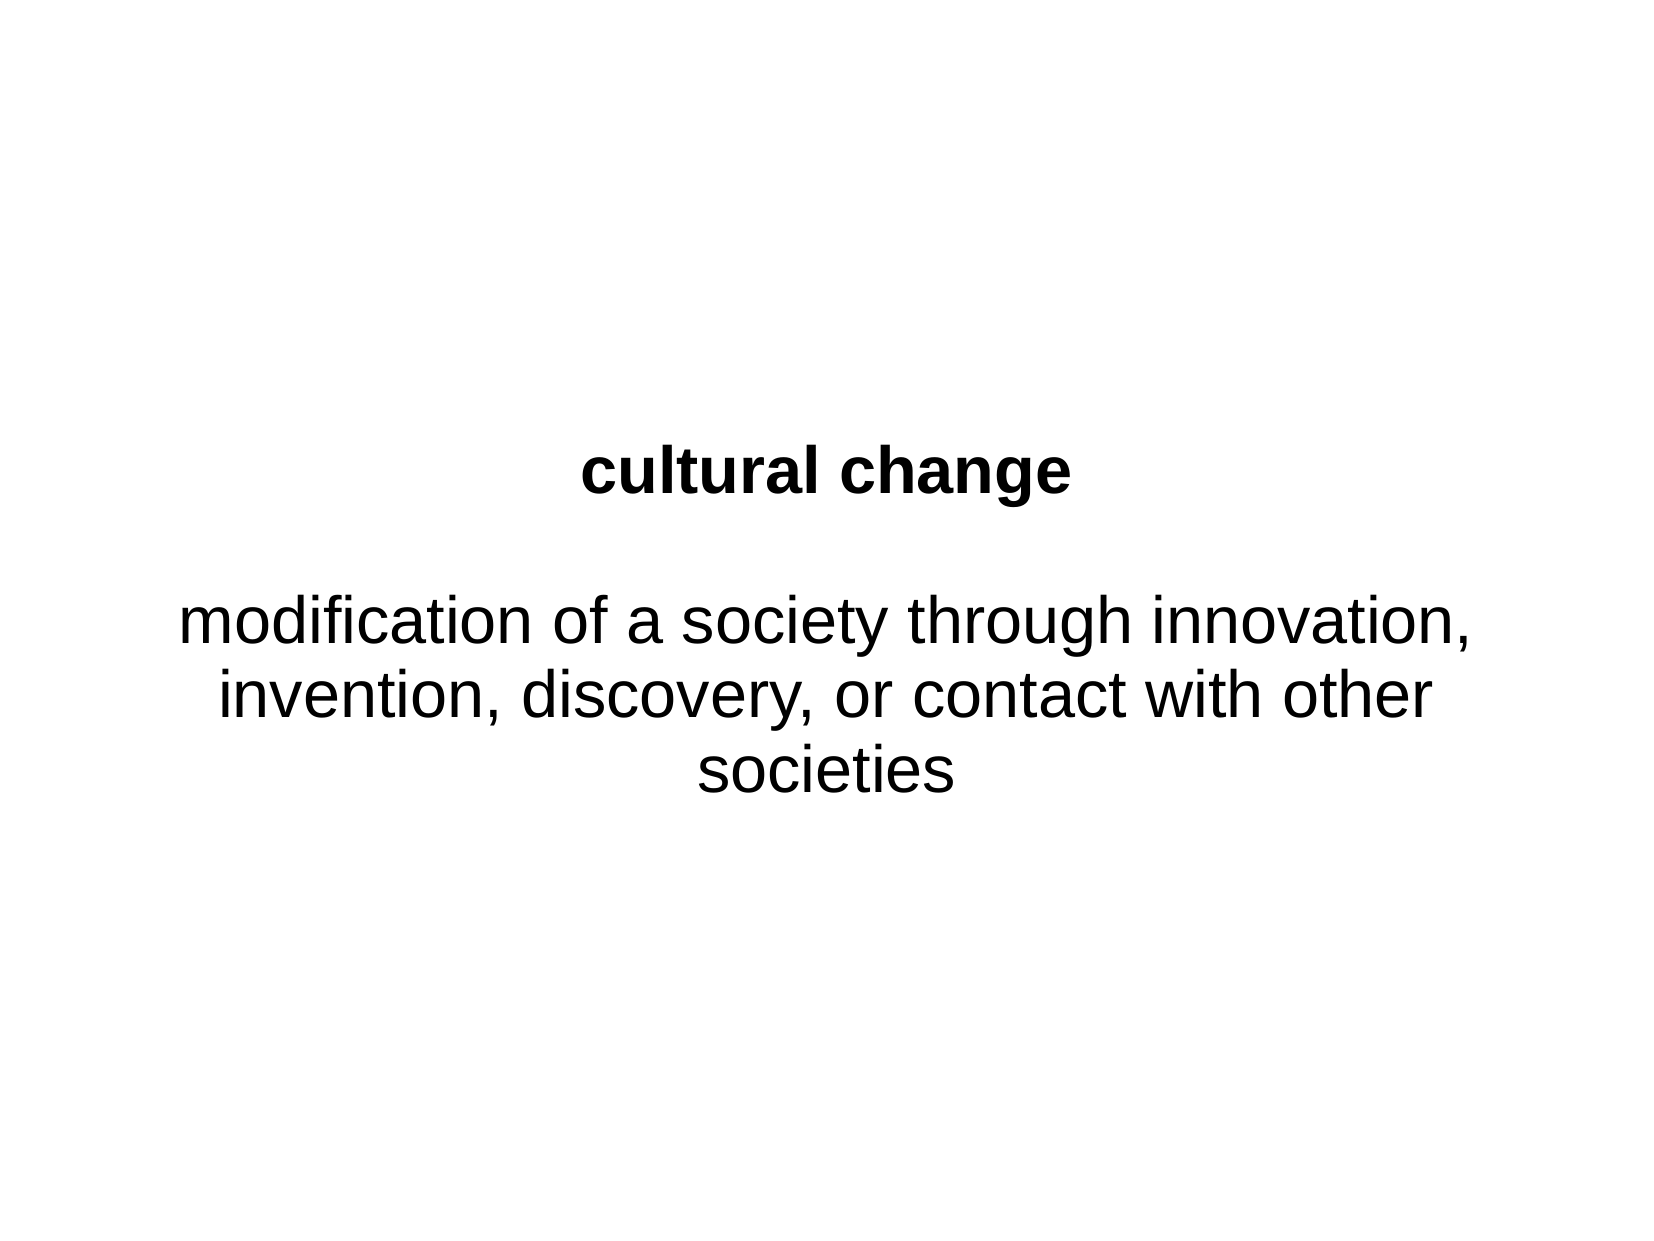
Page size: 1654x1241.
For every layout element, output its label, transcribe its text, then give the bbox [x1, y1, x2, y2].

subtitle cultural change modification of a society through innovation, invention, discovery, or contact with other societies [82, 140, 1571, 1101]
